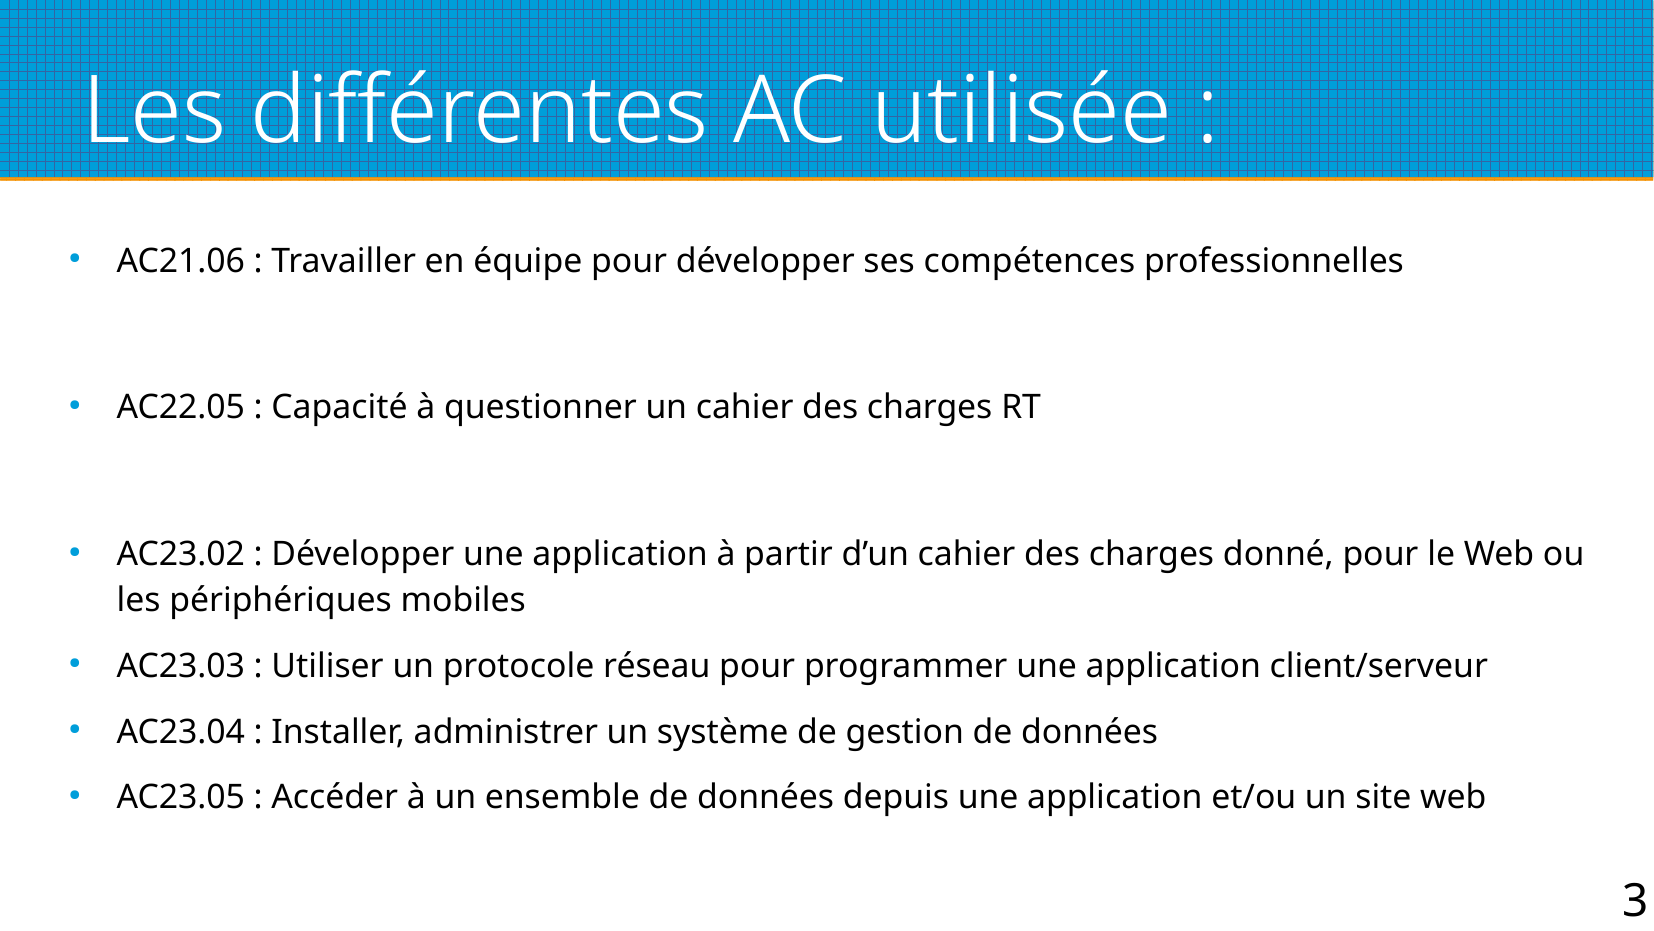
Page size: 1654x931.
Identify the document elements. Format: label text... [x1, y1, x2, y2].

text_box 3 [1616, 867, 1654, 931]
title Les différentes AC utilisée : [82, 14, 1571, 171]
list AC21.06 : Travailler en équipe pour développer ses compétences professionnelles AC22.05 : Capacité à questionner un cahier des charges RT AC23.02 : Développer une application à partir d’un cahier des charges donné, pour le Web ou les périphériques mobiles AC23.03 : Utiliser un protocole réseau pour programmer une application client/serveur AC23.04 : Installer, administrer un système de gestion de données AC23.05 : Accéder à un ensemble de données depuis une application et/ou un site web [52, 236, 1625, 827]
